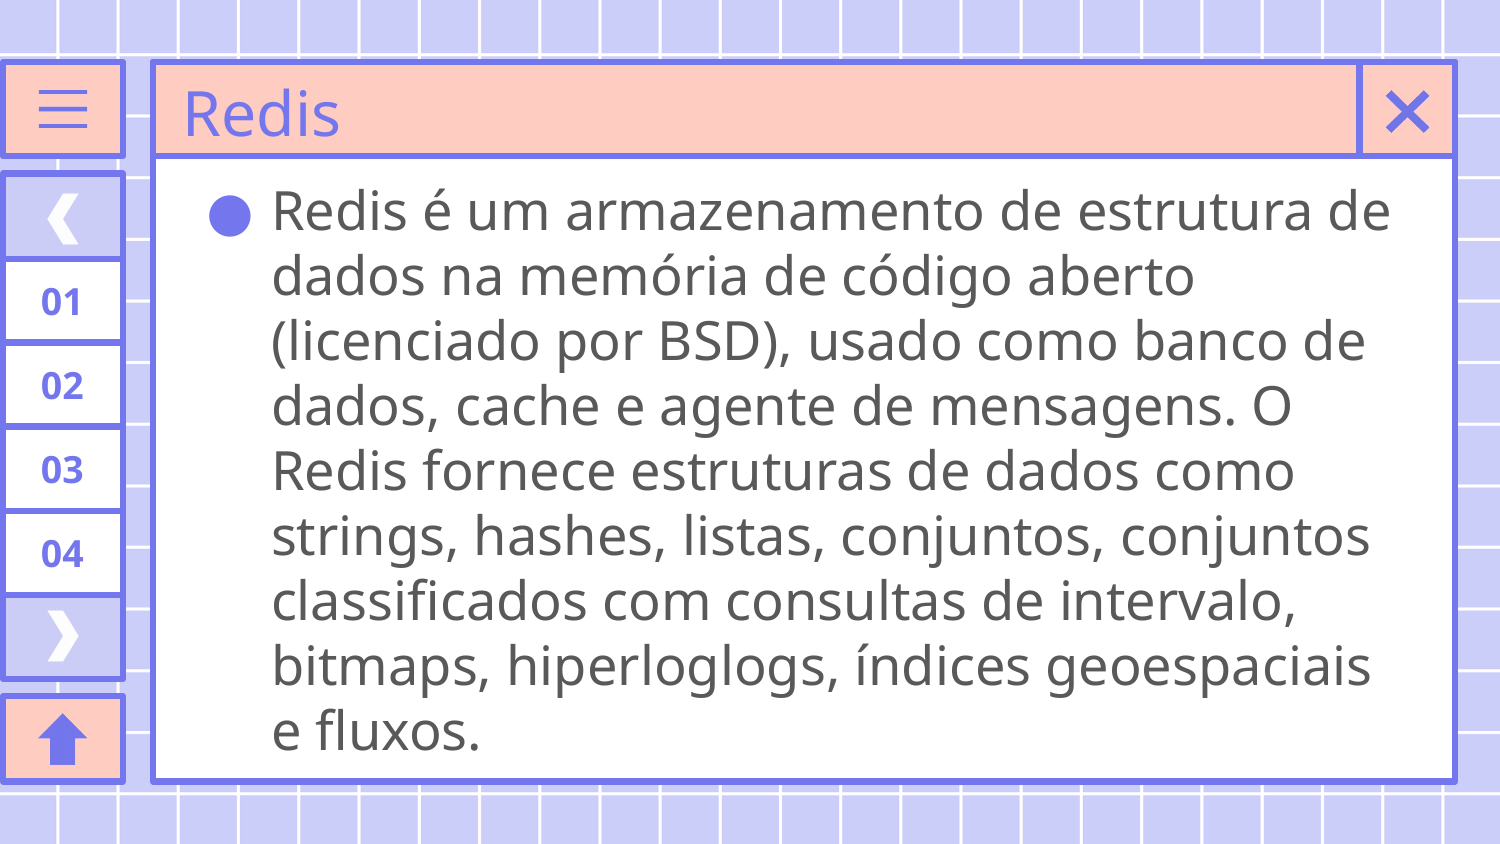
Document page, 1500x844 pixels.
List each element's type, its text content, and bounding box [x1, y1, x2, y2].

picture [37, 713, 87, 765]
picture [38, 90, 88, 128]
text_box 03 [20, 449, 104, 487]
text_box 02 [20, 365, 104, 403]
picture [38, 193, 88, 245]
picture [38, 610, 88, 662]
text_box 04 [20, 533, 104, 572]
subtitle Redis é um armazenamento de estrutura de dados na memória de código aberto (licenciado por BSD), usado como banco de dados, cache e agente de mensagens. O Redis fornece estruturas de dados como strings, hashes, listas, conjuntos, conjuntos classificados com consultas de intervalo, bitmaps, hiperloglogs, índices geoespaciais e fluxos. [196, 158, 1415, 779]
title Redis [182, 64, 1318, 159]
picture [0, 0, 1500, 844]
text_box 01 [20, 281, 104, 319]
